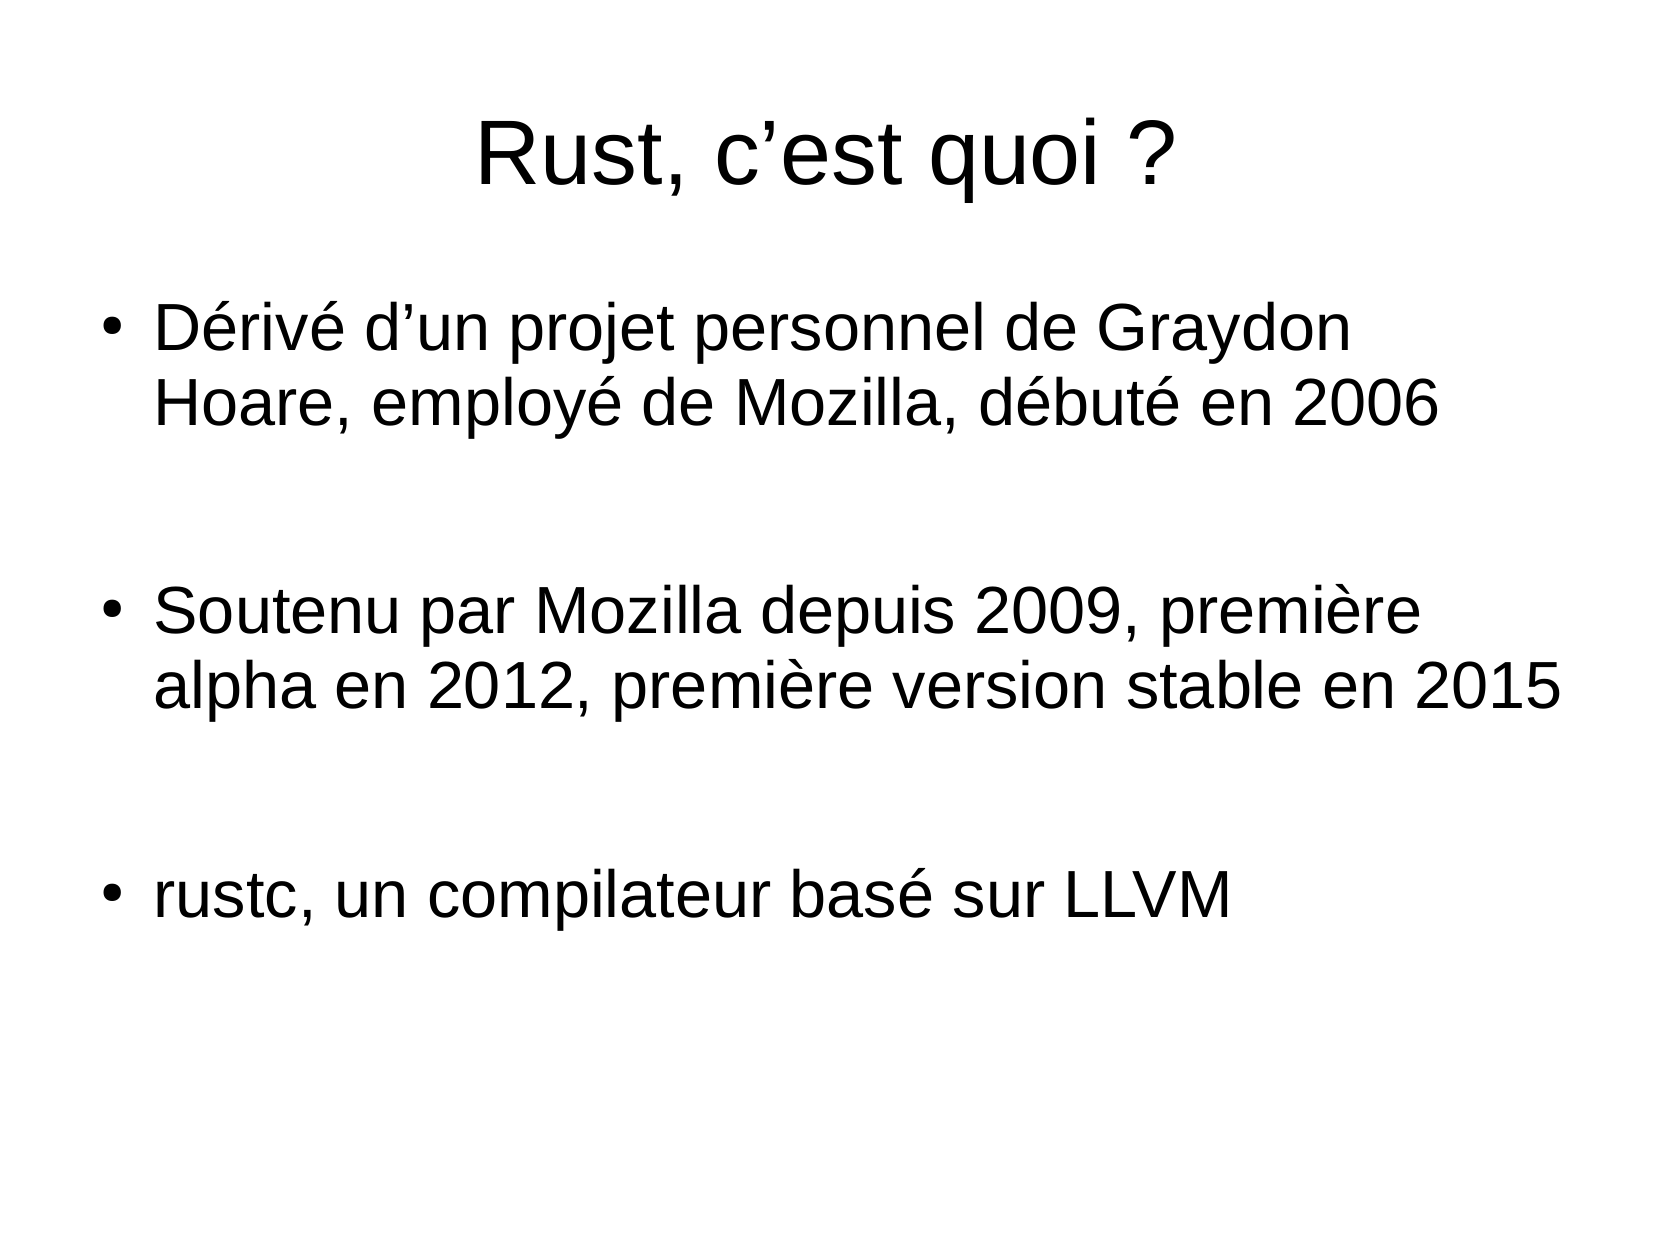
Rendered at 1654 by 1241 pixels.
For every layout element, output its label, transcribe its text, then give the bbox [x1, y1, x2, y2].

list Dérivé d’un projet personnel de Graydon Hoare, employé de Mozilla, débuté en 2006 Soutenu par Mozilla depuis 2009, première alpha en 2012, première version stable en 2015 rustc, un compilateur basé sur LLVM [82, 290, 1571, 1010]
title Rust, c’est quoi ? [82, 49, 1571, 257]
